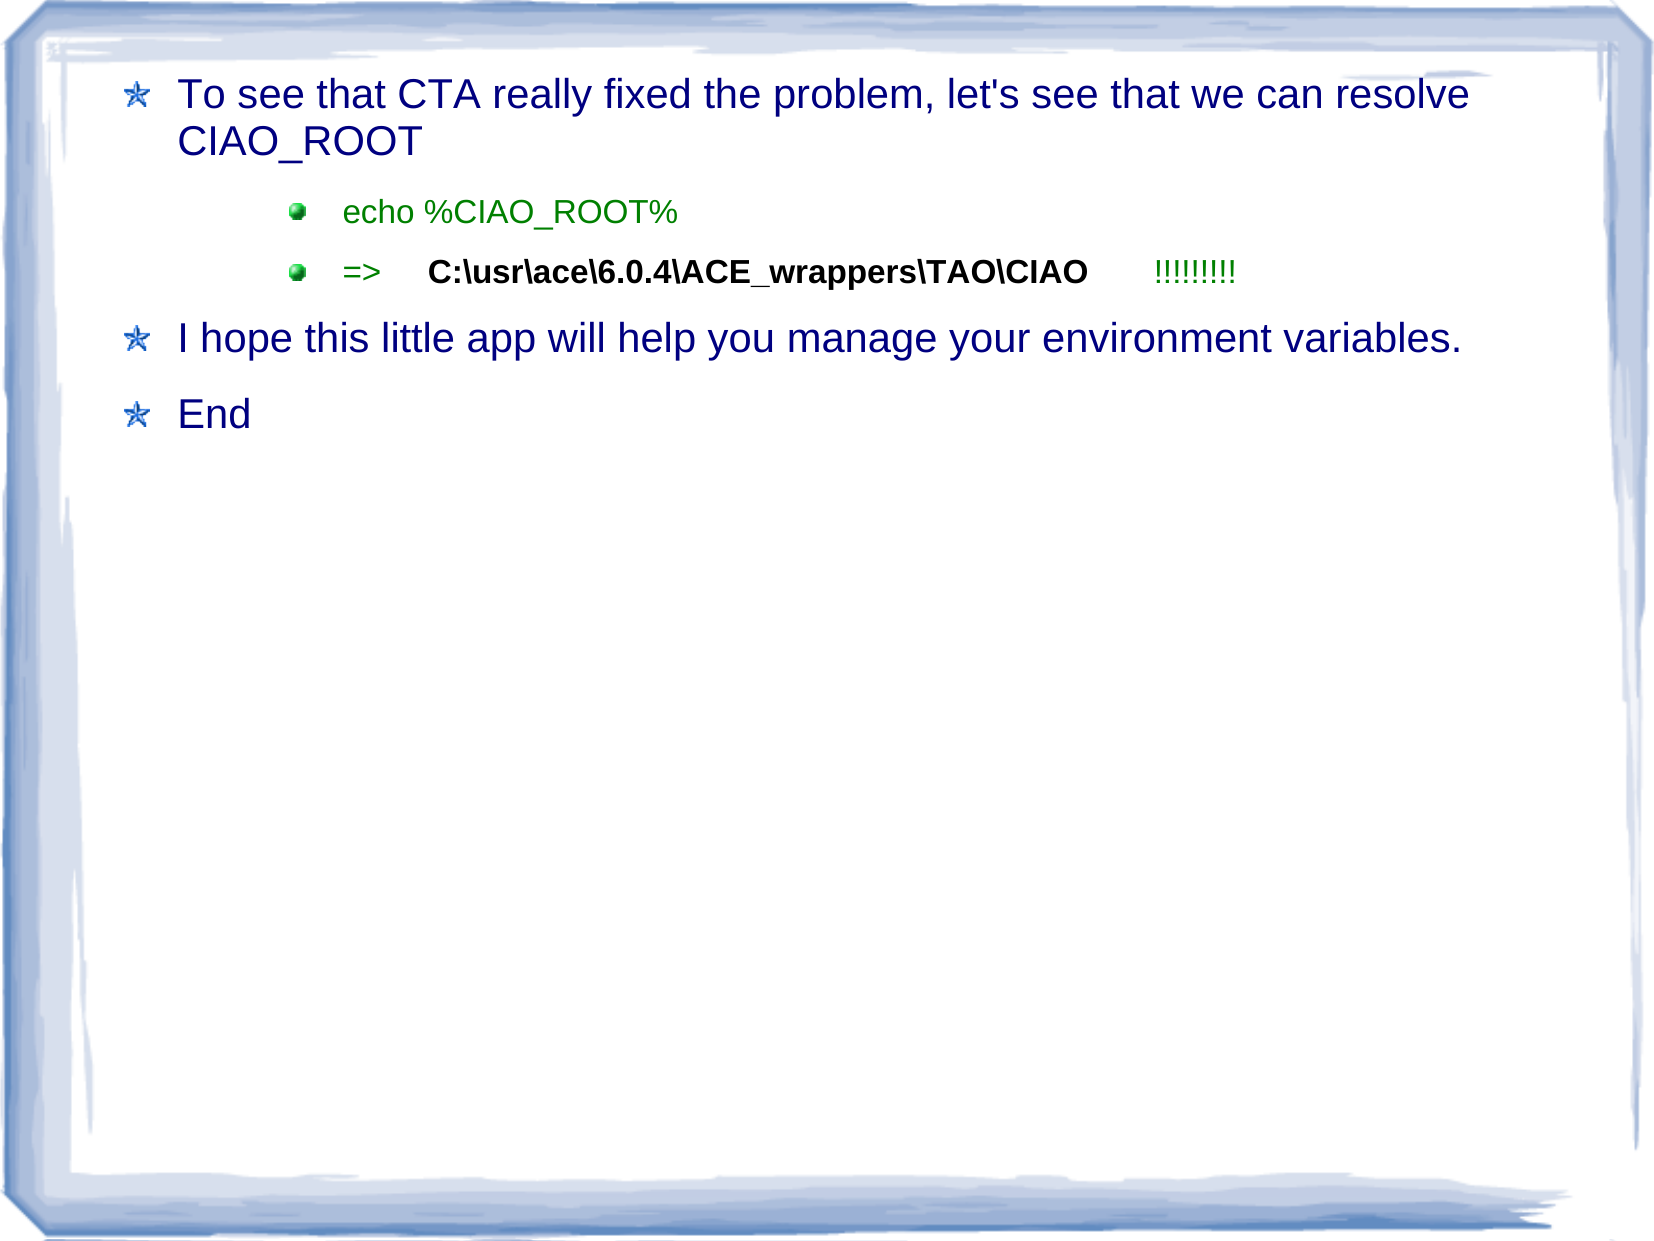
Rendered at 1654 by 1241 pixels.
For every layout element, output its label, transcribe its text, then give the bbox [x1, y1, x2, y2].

picture [0, 0, 1654, 1241]
list To see that CTA really fixed the problem, let's see that we can resolve CIAO_ROOT echo %CIAO_ROOT% => C:\usr\ace\6.0.4\ACE_wrappers\TAO\CIAO !!!!!!!!! I hope this little app will help you manage your environment variables. End [106, 70, 1560, 1182]
